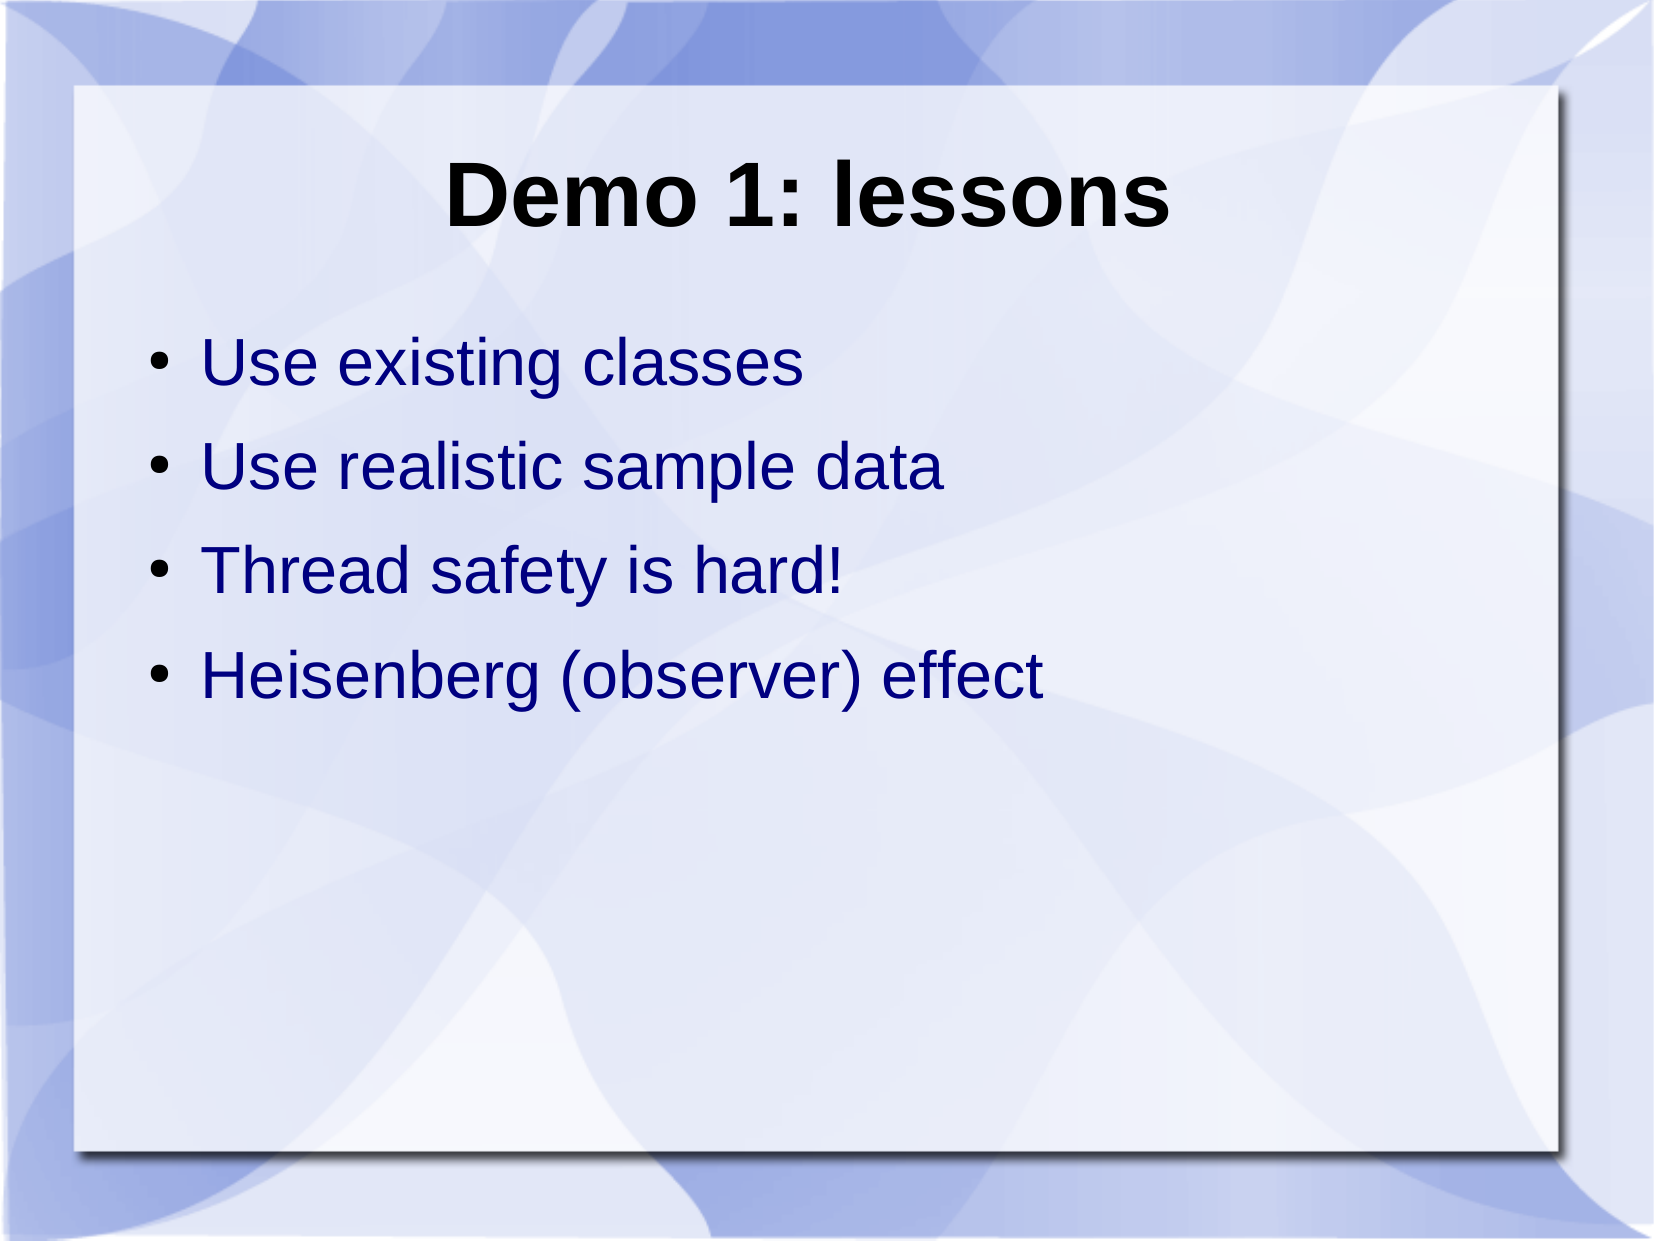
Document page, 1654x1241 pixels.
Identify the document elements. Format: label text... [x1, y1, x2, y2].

picture [0, 0, 1654, 1241]
title Demo 1: lessons [82, 98, 1536, 291]
list Use existing classes Use realistic sample data Thread safety is hard! Heisenberg (observer) effect [129, 324, 1489, 1129]
